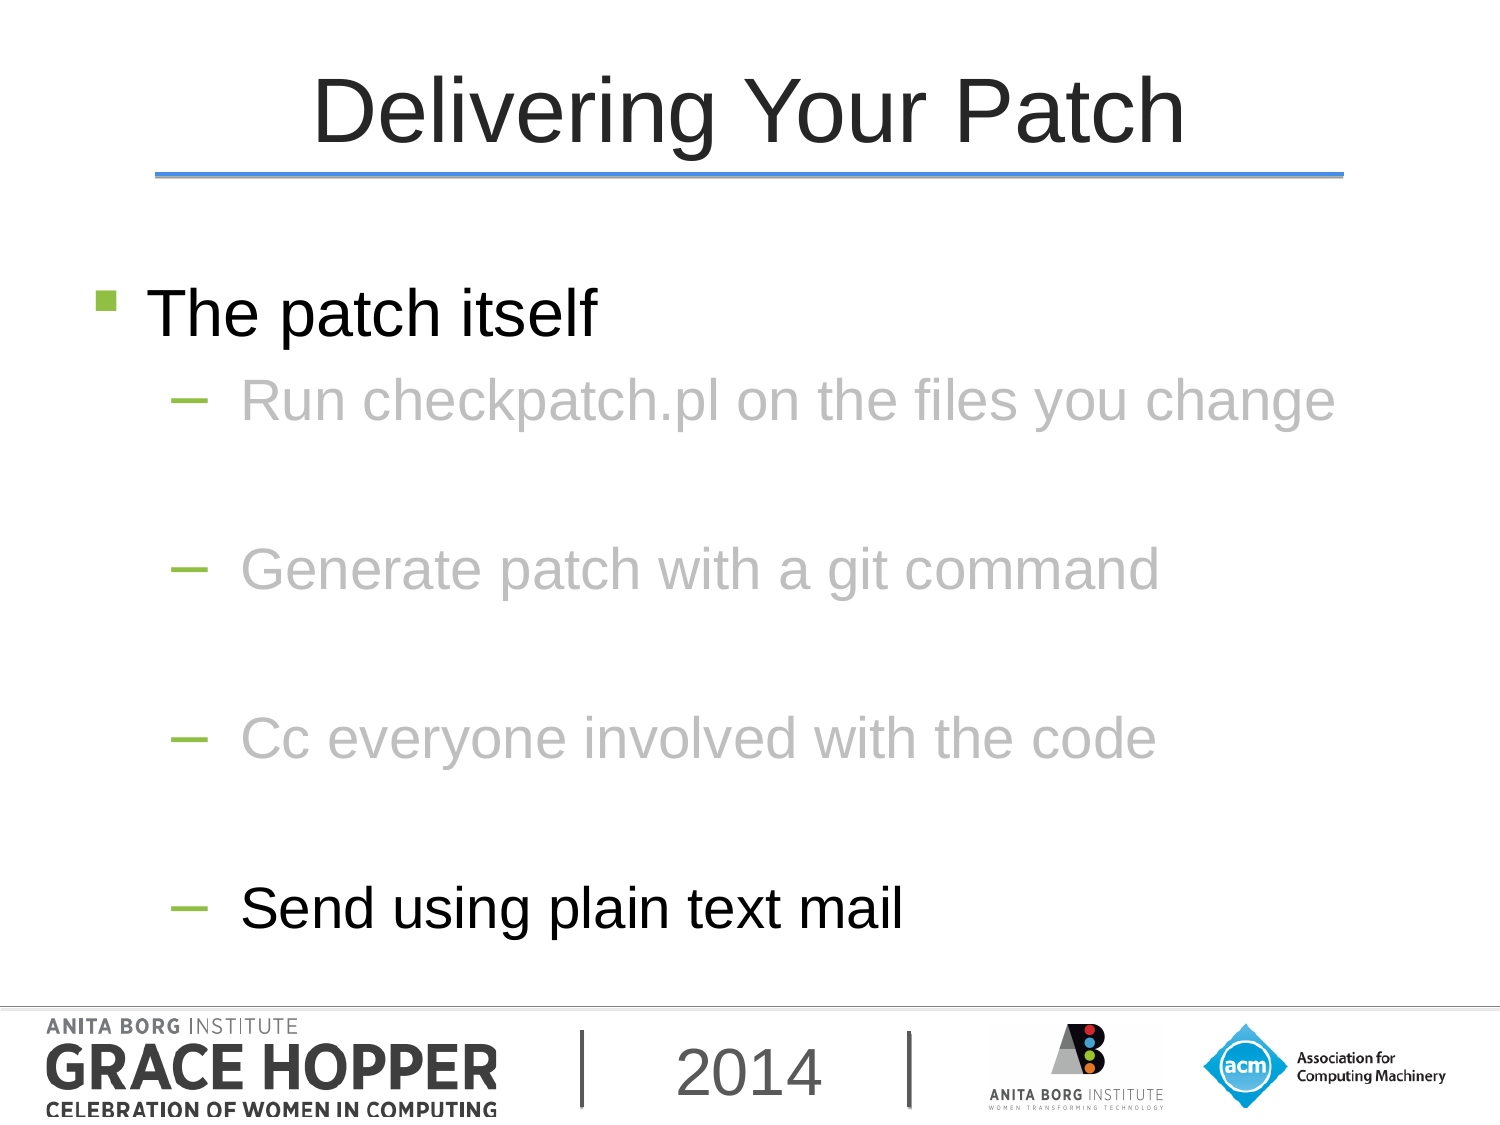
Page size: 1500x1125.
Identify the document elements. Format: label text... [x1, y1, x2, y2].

list The patch itself Run checkpatch.pl on the files you change Generate patch with a git command Cc everyone involved with the code Send using plain text mail [75, 262, 1425, 1005]
picture [989, 1024, 1163, 1110]
title Delivering Your Patch [75, 19, 1425, 191]
